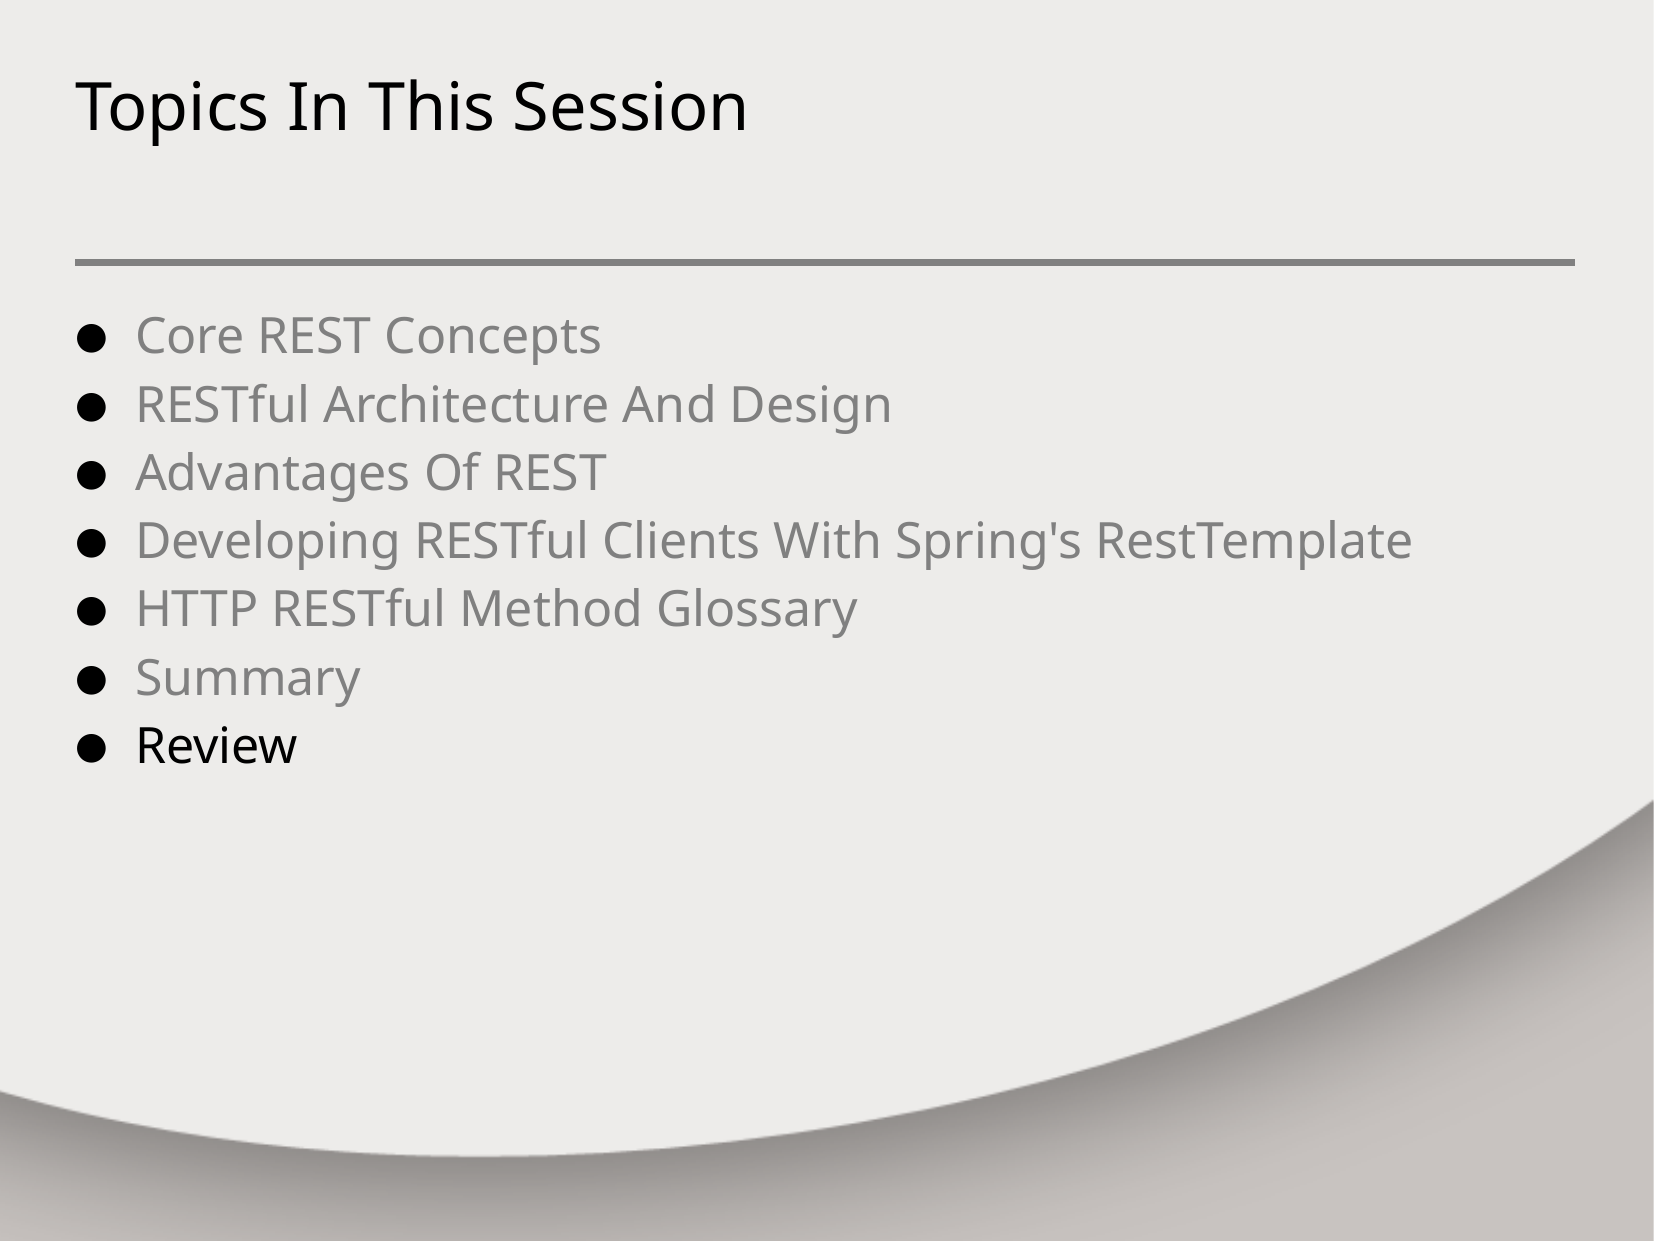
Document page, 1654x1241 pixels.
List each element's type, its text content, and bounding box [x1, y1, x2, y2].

list Core REST Concepts RESTful Architecture And Design Advantages Of REST Developing RESTful Clients With Spring's RestTemplate HTTP RESTful Method Glossary Summary Review [75, 300, 1576, 1163]
picture [0, 0, 1654, 1241]
title Topics In This Session [75, 75, 1576, 226]
